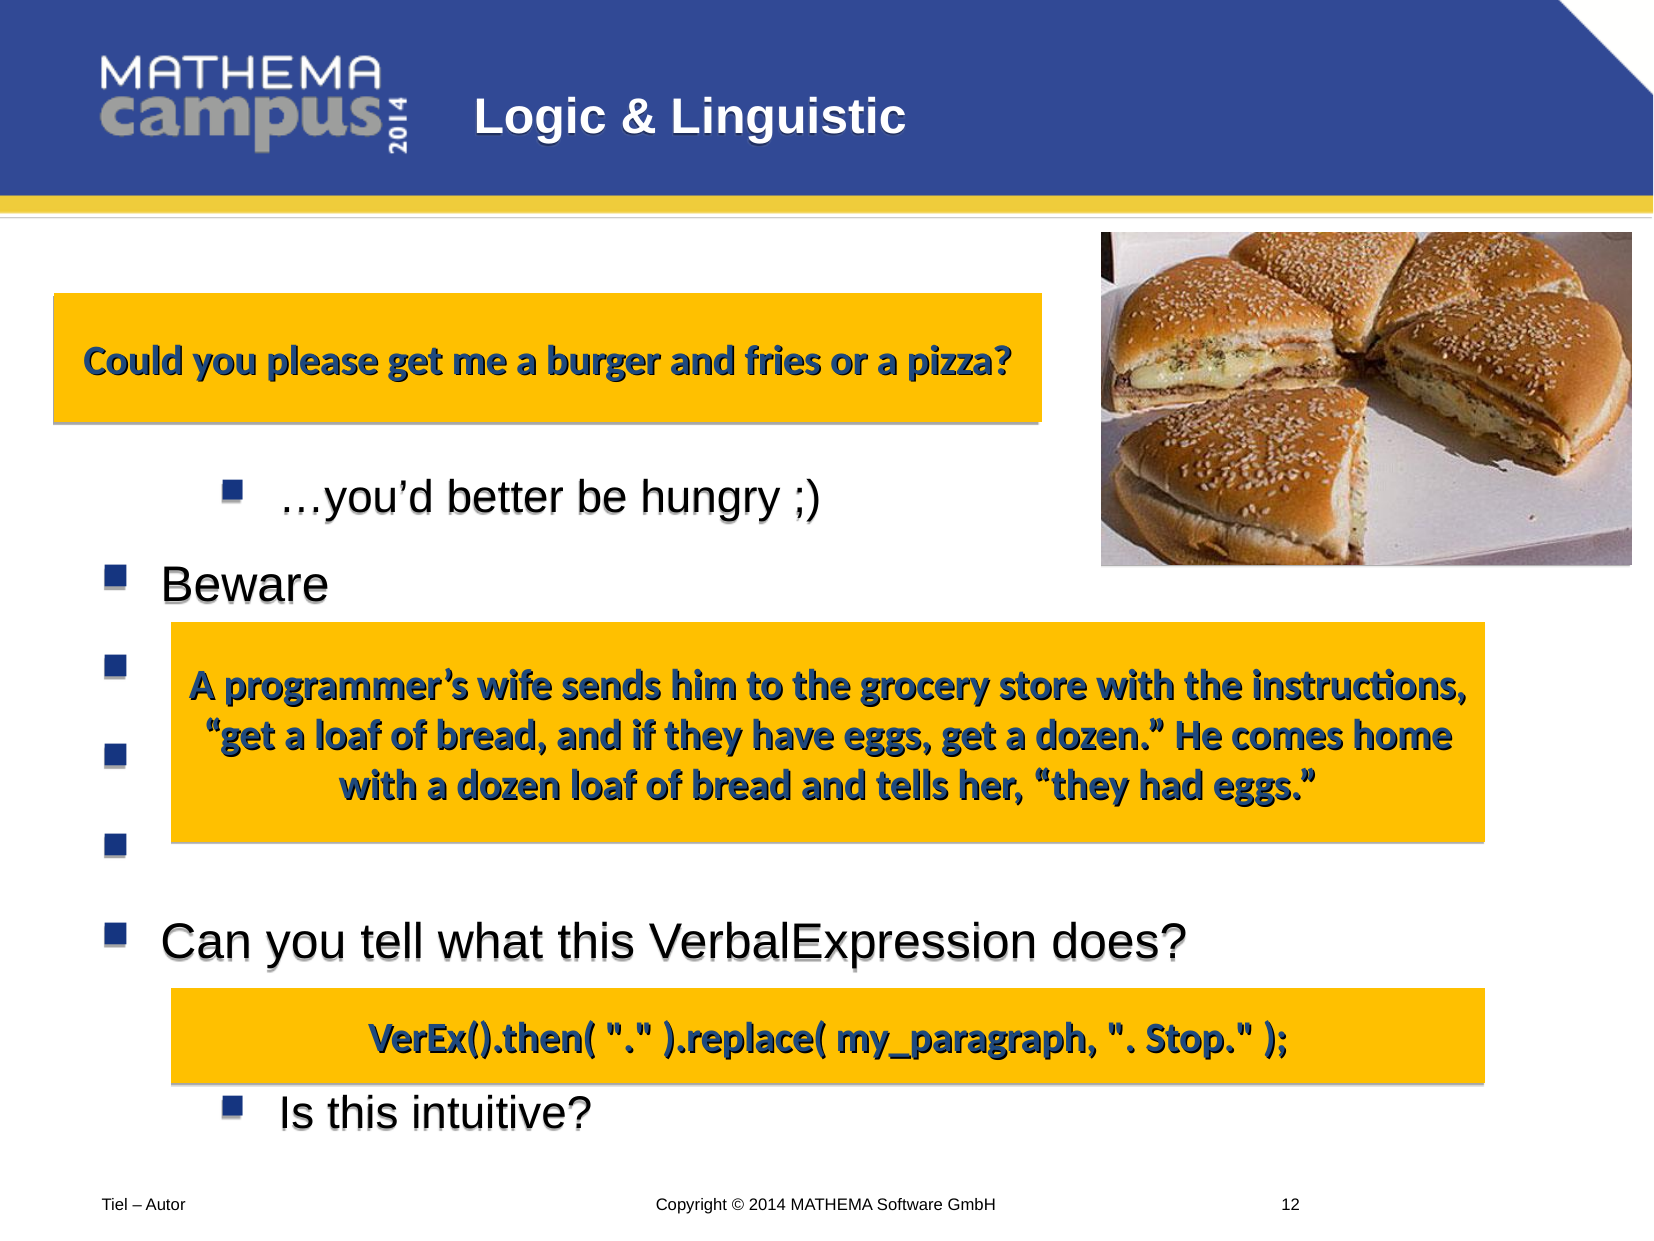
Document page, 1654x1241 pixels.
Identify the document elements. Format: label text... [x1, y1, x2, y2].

text_box VerEx().then( "." ).replace( my_paragraph, ". Stop." ); [171, 988, 1485, 1083]
text_box A programmer’s wife sends him to the grocery store with the instructions, “get a loaf of bread, and if they have eggs, get a dozen.” He comes home with a dozen loaf of bread and tells her, “they had eggs.” [171, 622, 1485, 842]
text_box Could you please get me a burger and fries or a pizza? [54, 293, 1042, 422]
list …you’d better be hungry ;) Beware Can you tell what this VerbalExpression does? Is this intuitive? [101, 292, 1547, 1140]
title Logic & Linguistic [473, 70, 1547, 158]
picture [1101, 232, 1632, 565]
